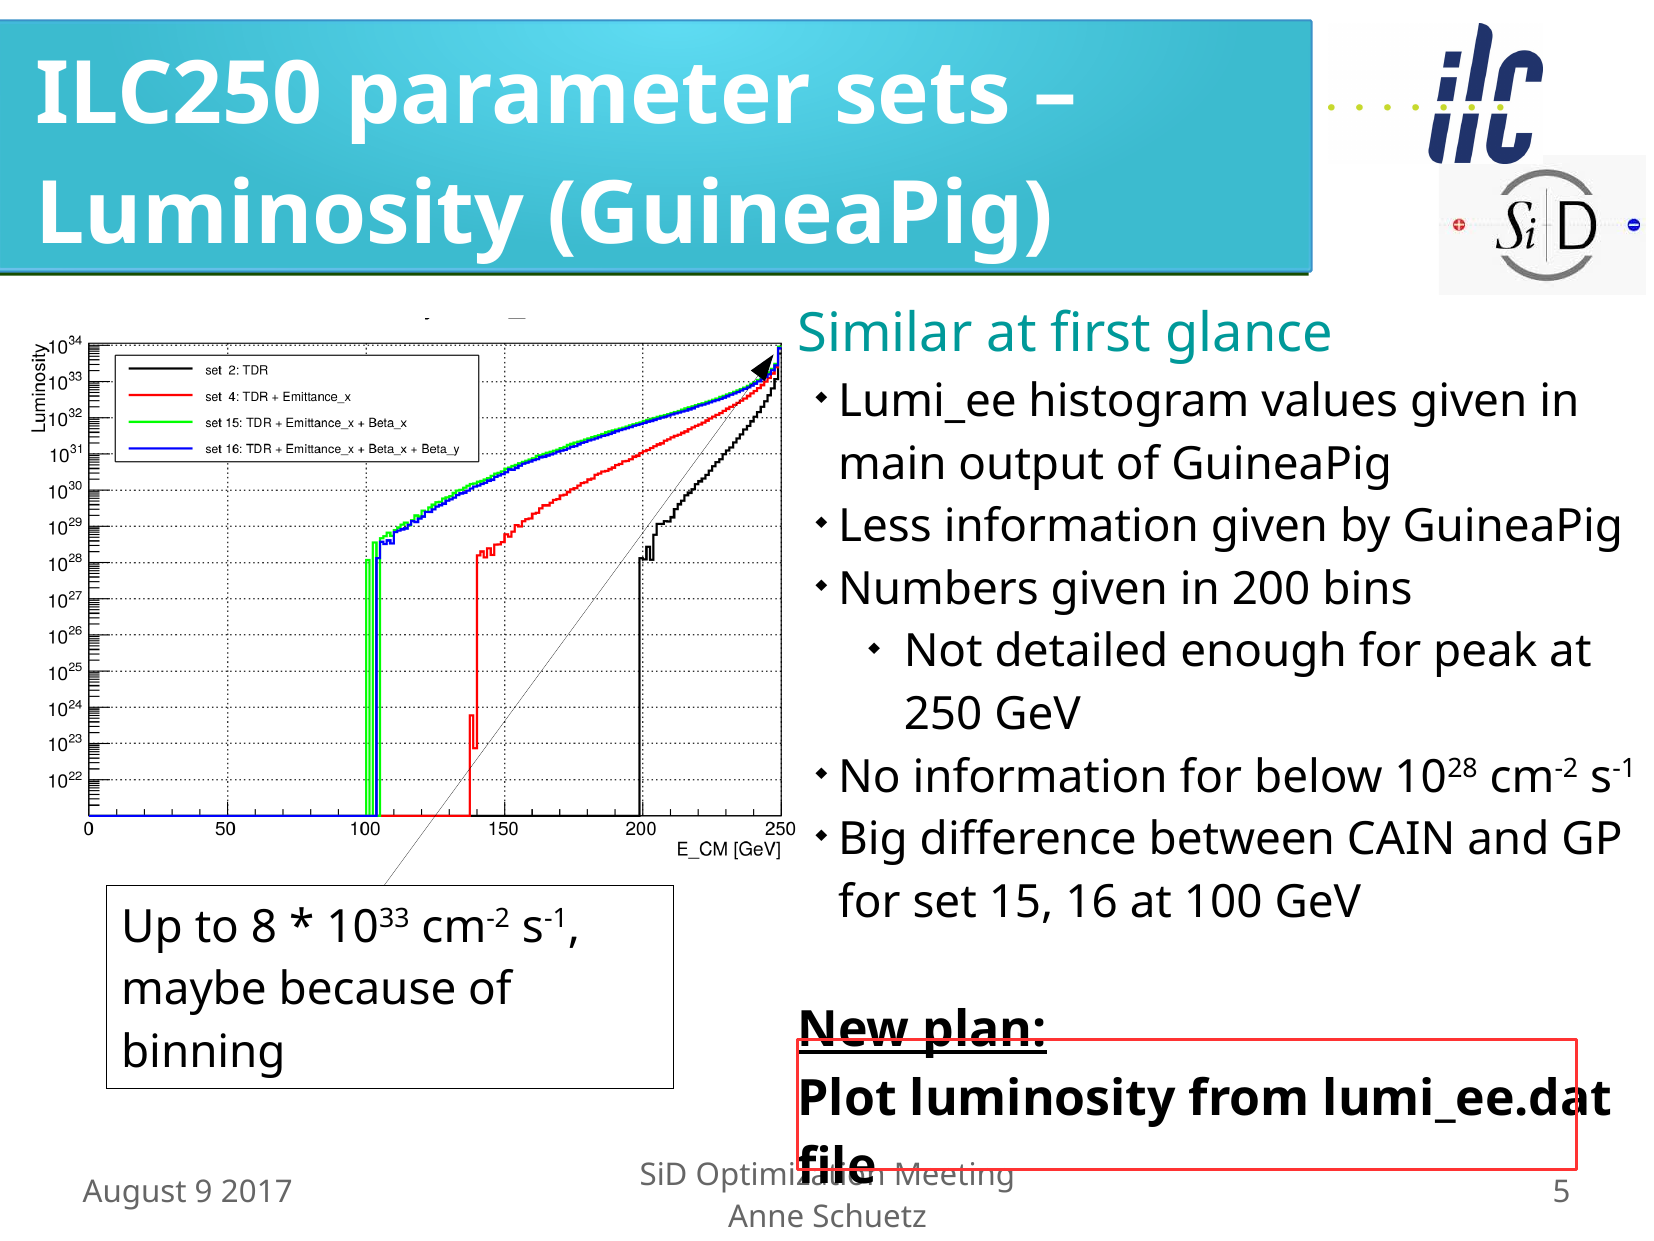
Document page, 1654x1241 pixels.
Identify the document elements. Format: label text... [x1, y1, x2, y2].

text_box Similar at first glance Lumi_ee histogram values given in main output of GuineaPig Less information given by GuineaPig Numbers given in 200 bins Not detailed enough for peak at 250 GeV No information for below 1028 cm-2 s-1 Big difference between CAIN and GP for set 15, 16 at 100 GeV New plan: Plot luminosity from lumi_ee.dat file [782, 286, 1654, 1119]
picture [22, 318, 782, 863]
text_box Up to 8 * 1033 cm-2 s-1, maybe because of binning [106, 885, 674, 1033]
text_box Similar at first glance Lumi_ee histogram values given in main output of GuineaPig Less information given by GuineaPig Numbers given in 200 bins Not detailed enough for peak at 250 GeV No information for below 1028 cm-2 s-1 Big difference between CAIN and GP for set 15, 16 at 100 GeV New plan: Plot luminosity from lumi_ee.dat file [799, 1041, 1575, 1119]
picture [1328, 23, 1646, 286]
title ILC250 parameter sets – Luminosity (GuineaPig) [35, 23, 1235, 276]
